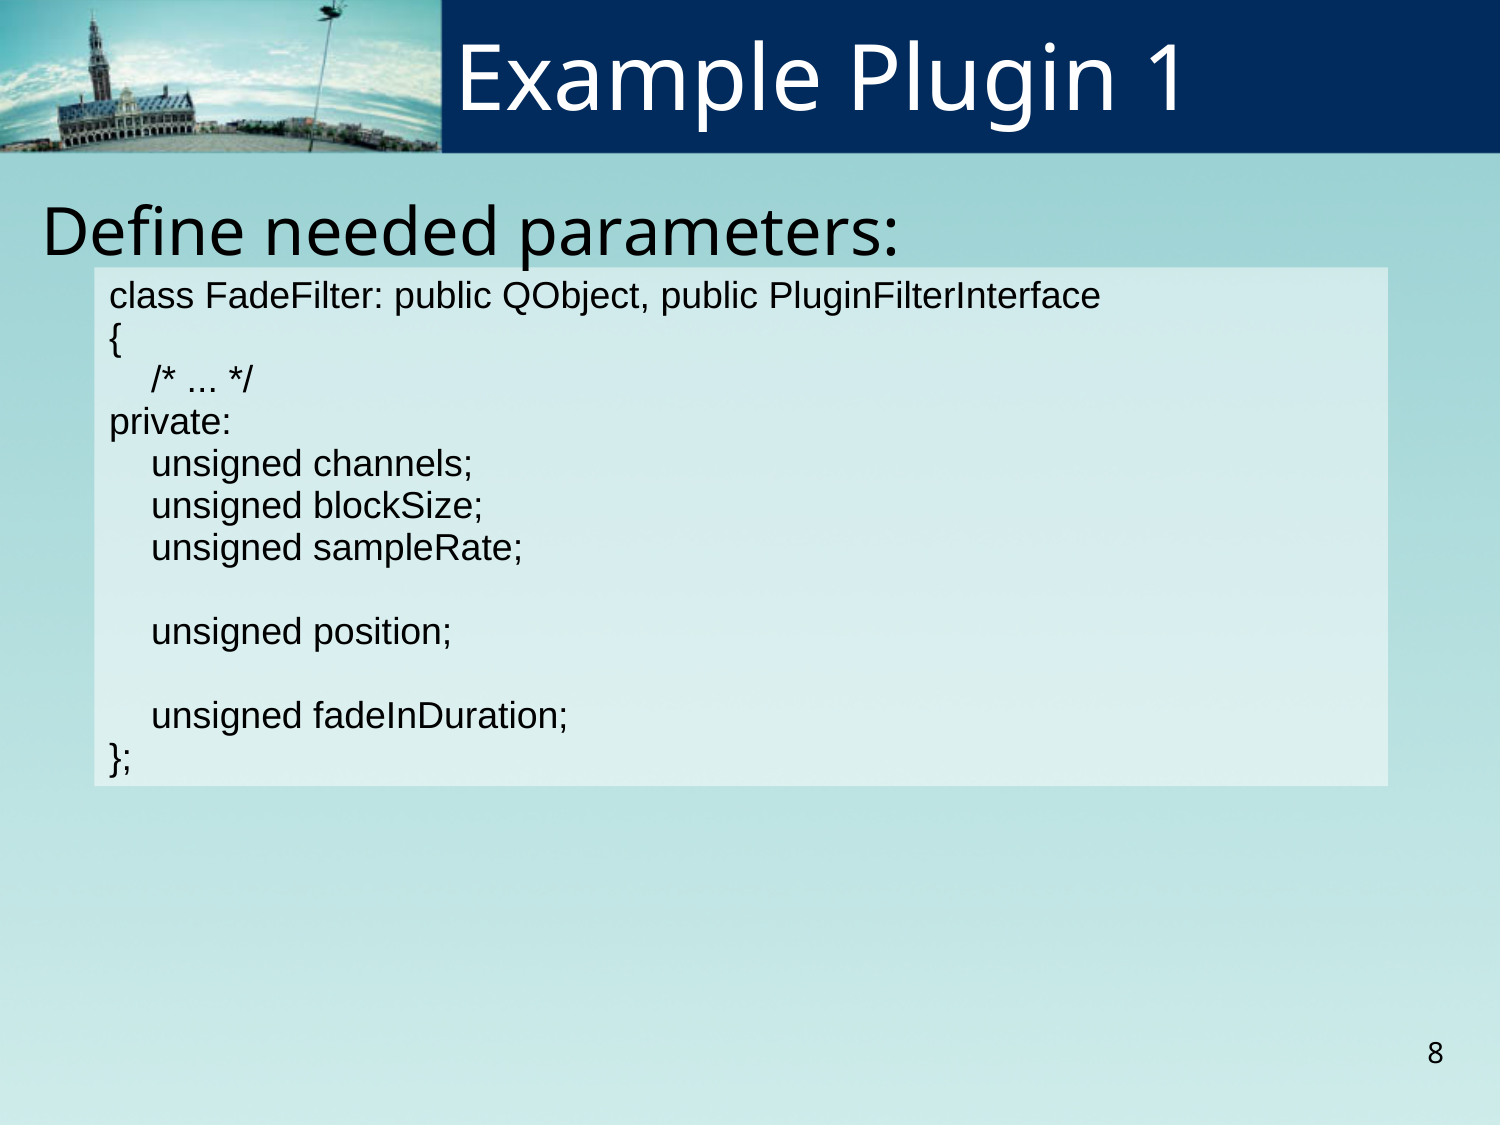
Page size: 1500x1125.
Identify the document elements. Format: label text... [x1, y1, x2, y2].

list Define needed parameters: [41, 184, 1459, 1006]
title Example Plugin 1 [454, 0, 1500, 193]
picture [0, 0, 1500, 1125]
